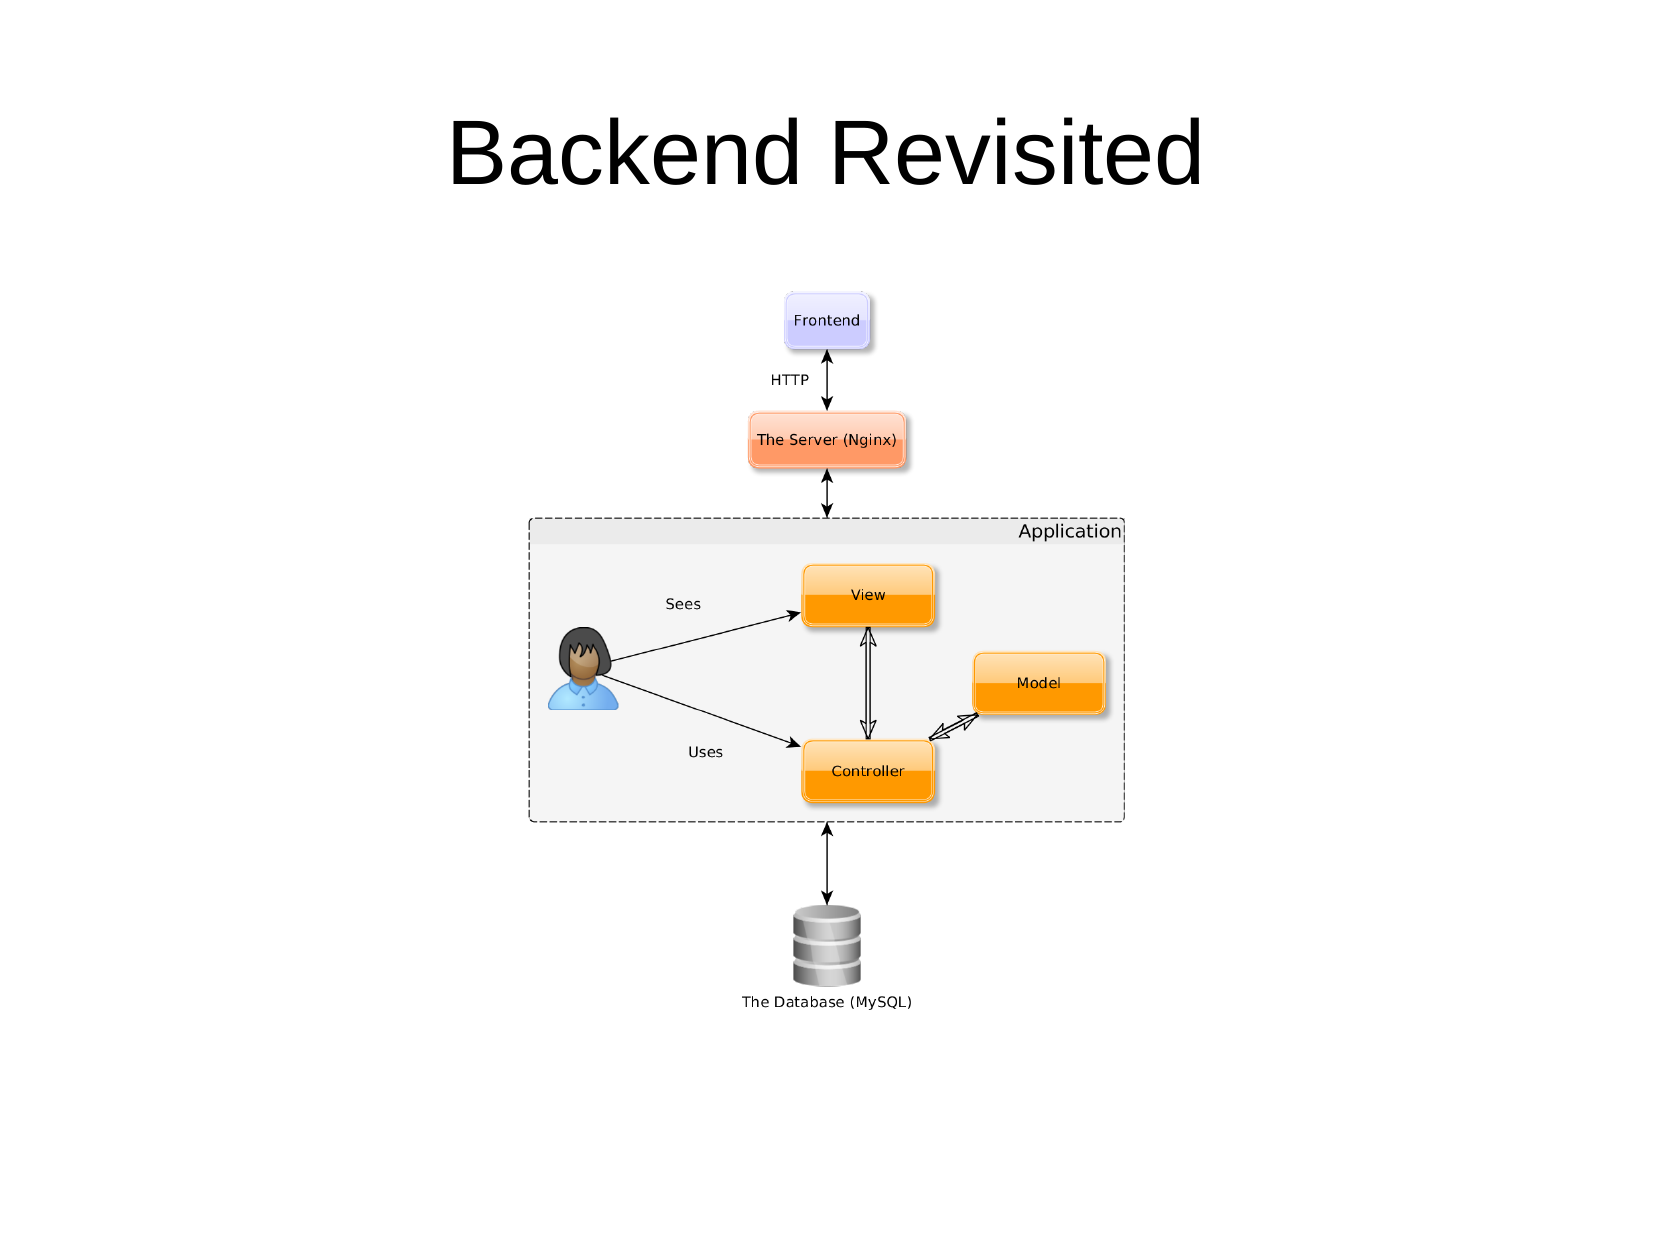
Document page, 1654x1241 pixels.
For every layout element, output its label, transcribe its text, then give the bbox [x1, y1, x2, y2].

title Backend Revisited [82, 49, 1571, 257]
picture [528, 290, 1125, 1010]
